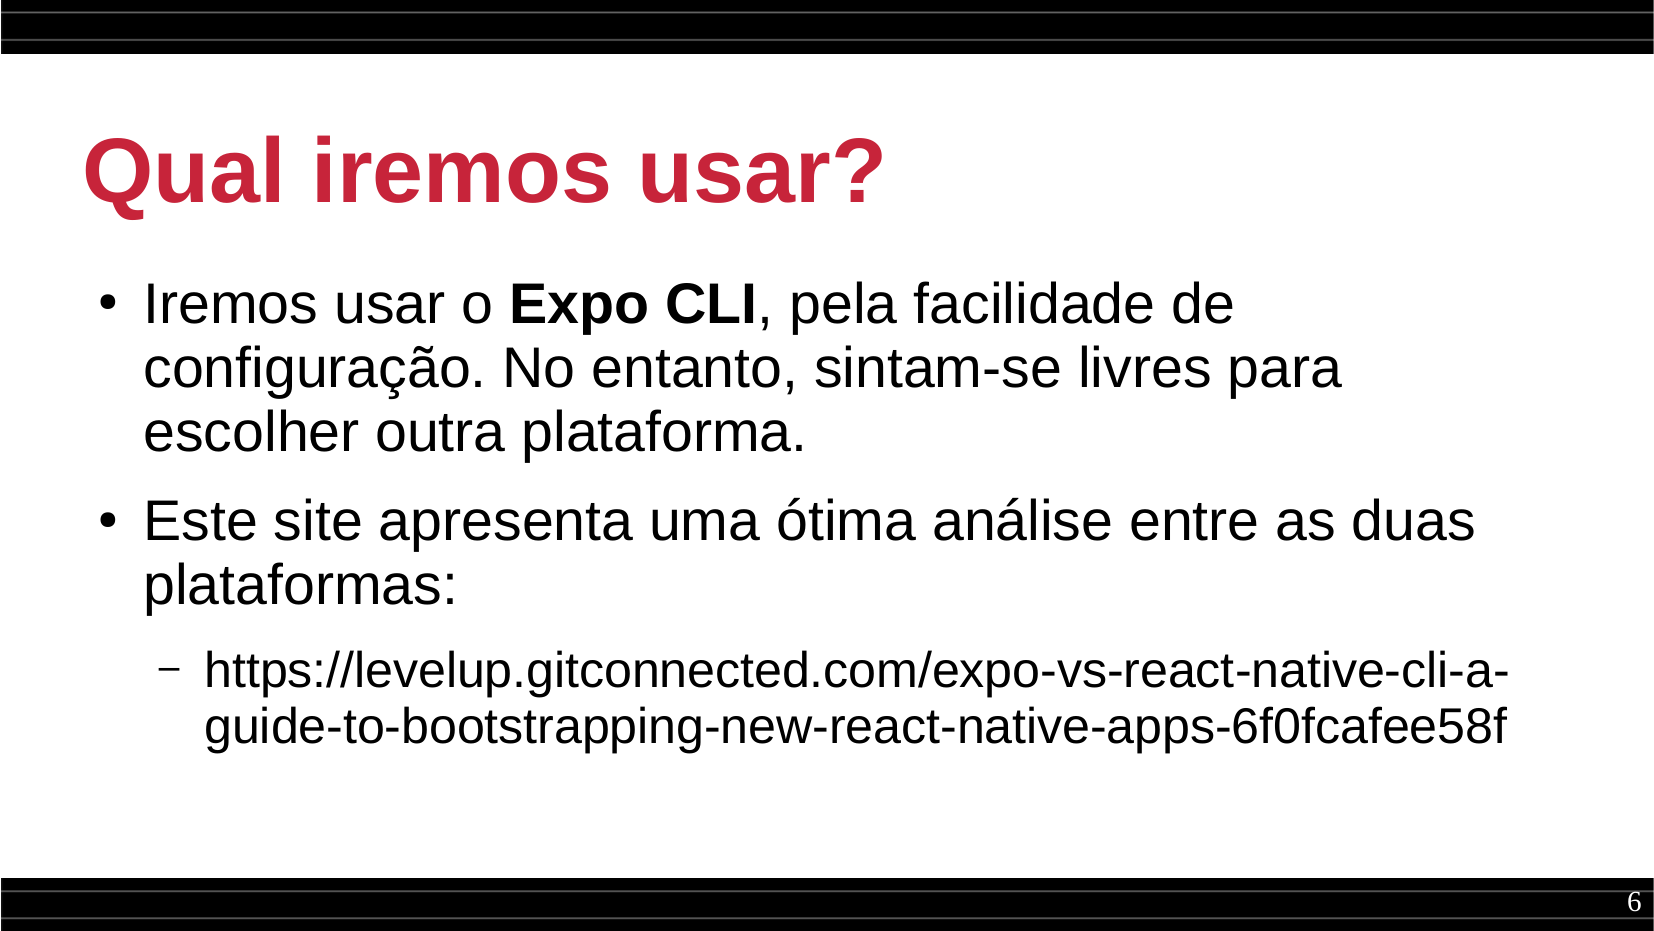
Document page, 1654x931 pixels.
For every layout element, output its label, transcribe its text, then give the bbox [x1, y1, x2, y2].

list Iremos usar o Expo CLI, pela facilidade de configuração. No entanto, sintam-se livres para escolher outra plataforma. Este site apresenta uma ótima análise entre as duas plataformas: https://levelup.gitconnected.com/expo-vs-react-native-cli-a-guide-to-bootstrapping-new-react-native-apps-6f0fcafee58f [82, 271, 1571, 758]
picture [1, 0, 1654, 54]
title Qual iremos usar? [82, 92, 1571, 249]
picture [1, 878, 1654, 931]
